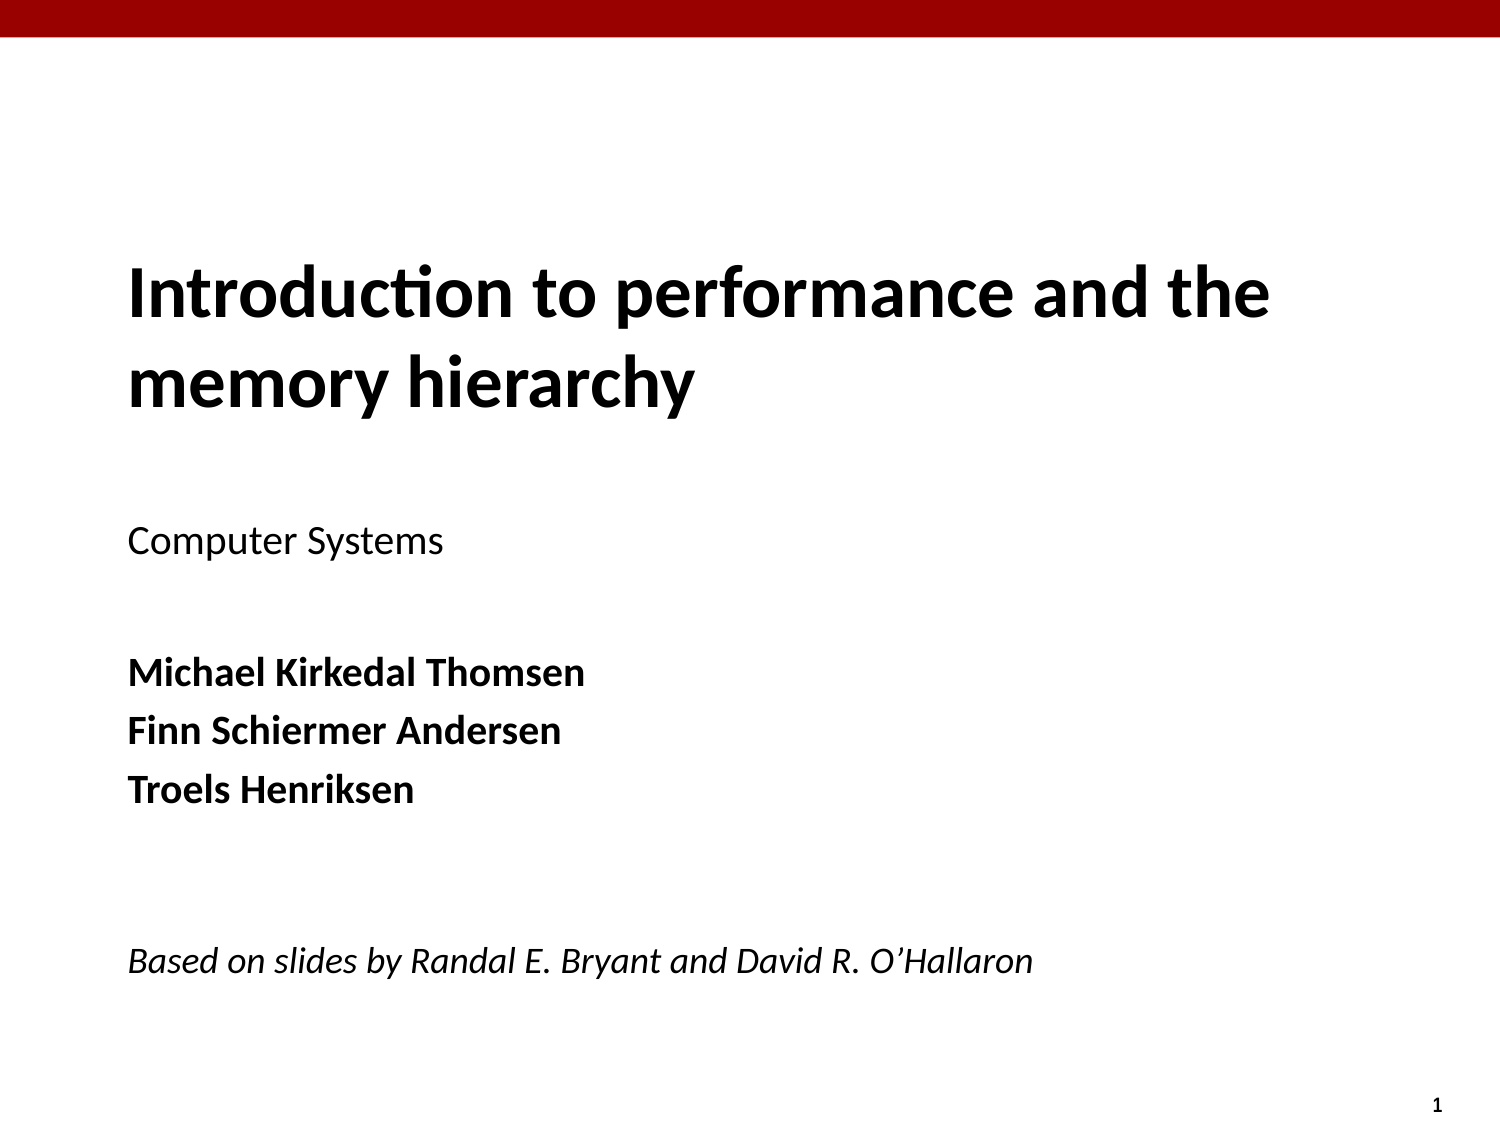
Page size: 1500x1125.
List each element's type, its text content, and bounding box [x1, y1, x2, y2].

title Introduction to performance and the memory hierarchy Computer Systems [112, 267, 1388, 538]
subtitle Michael Kirkedal Thomsen Finn Schiermer Andersen Troels Henriksen Based on slides by Randal E. Bryant and David R. O’Hallaron [112, 637, 1373, 925]
